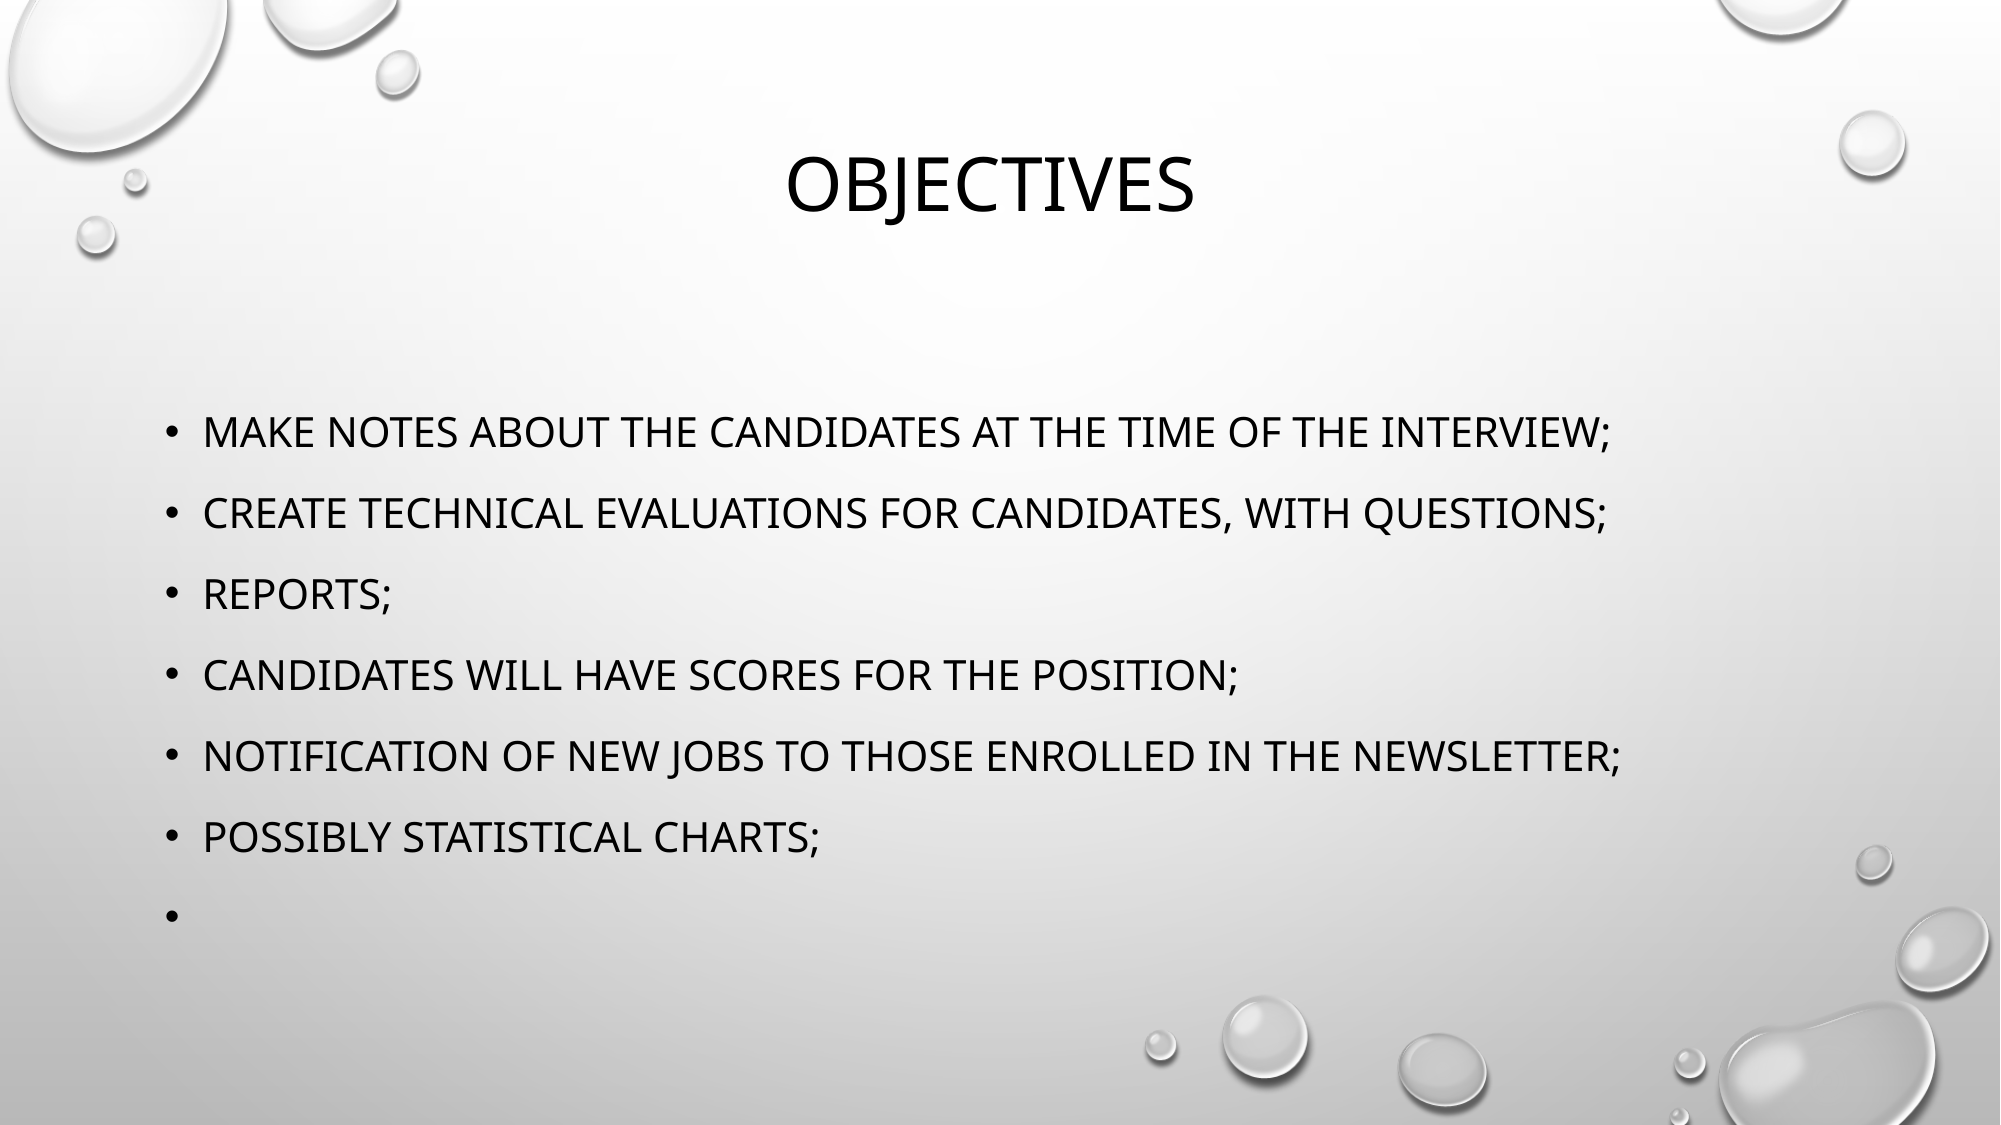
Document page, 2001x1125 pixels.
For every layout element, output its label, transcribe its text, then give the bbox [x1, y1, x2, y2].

list Make notes about the candidates at the time of the interview; Create Technical Evaluations for candidates, with questions; Reports; Candidates will have scores for the position; Notification of new jobs to those enrolled in the Newsletter; Possibly Statistical Charts; [149, 388, 1850, 950]
title objectives [149, 101, 1851, 364]
